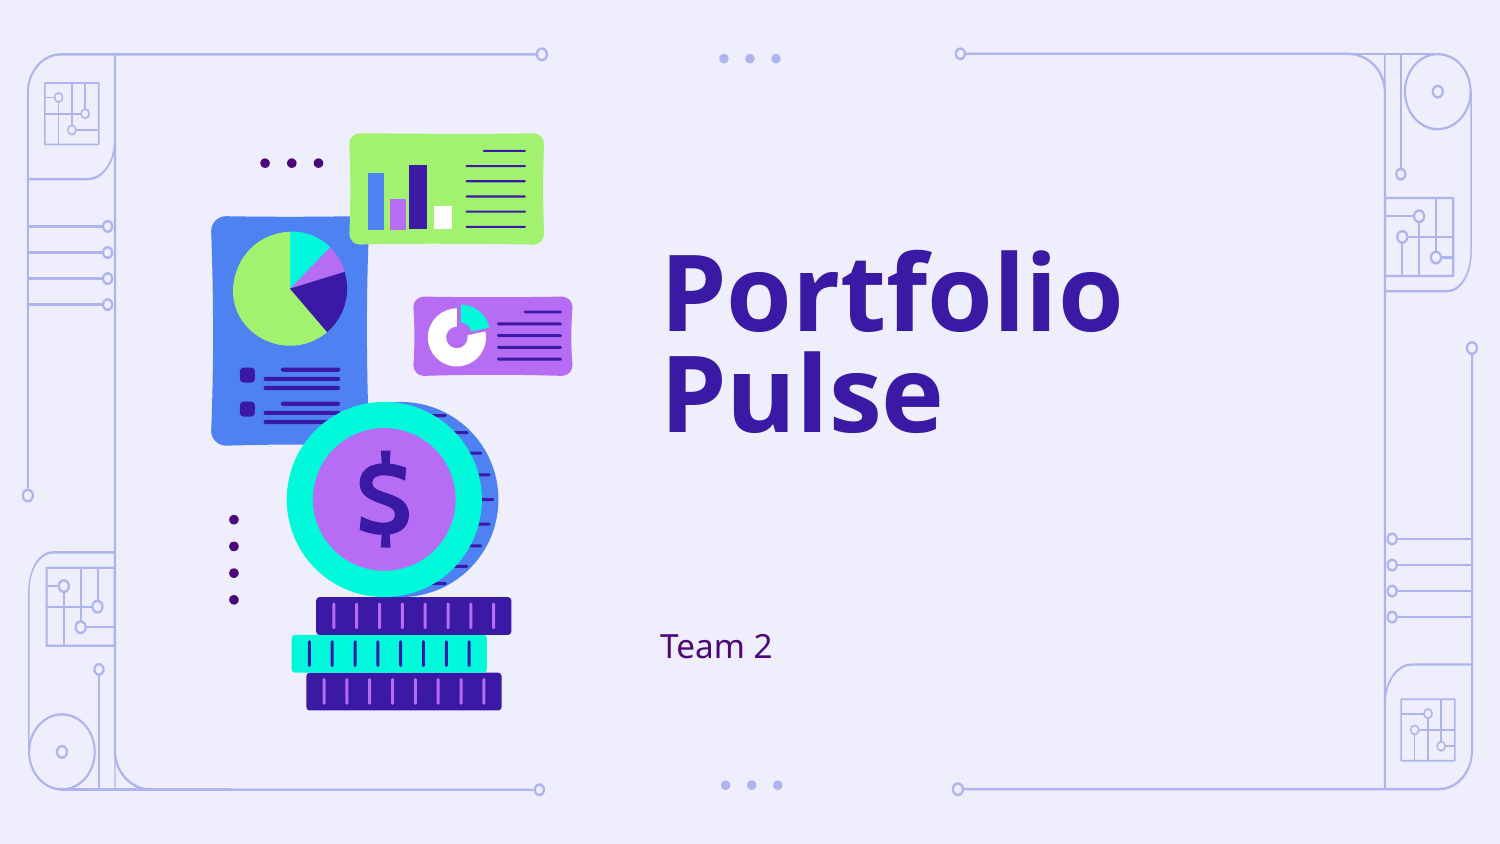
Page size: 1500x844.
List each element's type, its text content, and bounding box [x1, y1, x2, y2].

text_box [287, 158, 297, 168]
text_box [229, 514, 239, 525]
text_box [413, 296, 573, 376]
title Portfolio Pulse [645, 219, 1320, 469]
text_box [306, 672, 502, 711]
subtitle Team 2 [645, 610, 1320, 689]
text_box [316, 401, 512, 635]
text_box [229, 568, 239, 578]
text_box [313, 429, 455, 570]
text_box [229, 541, 239, 552]
text_box [229, 595, 239, 605]
text_box [211, 133, 545, 446]
text_box [313, 158, 324, 168]
text_box [260, 158, 270, 168]
